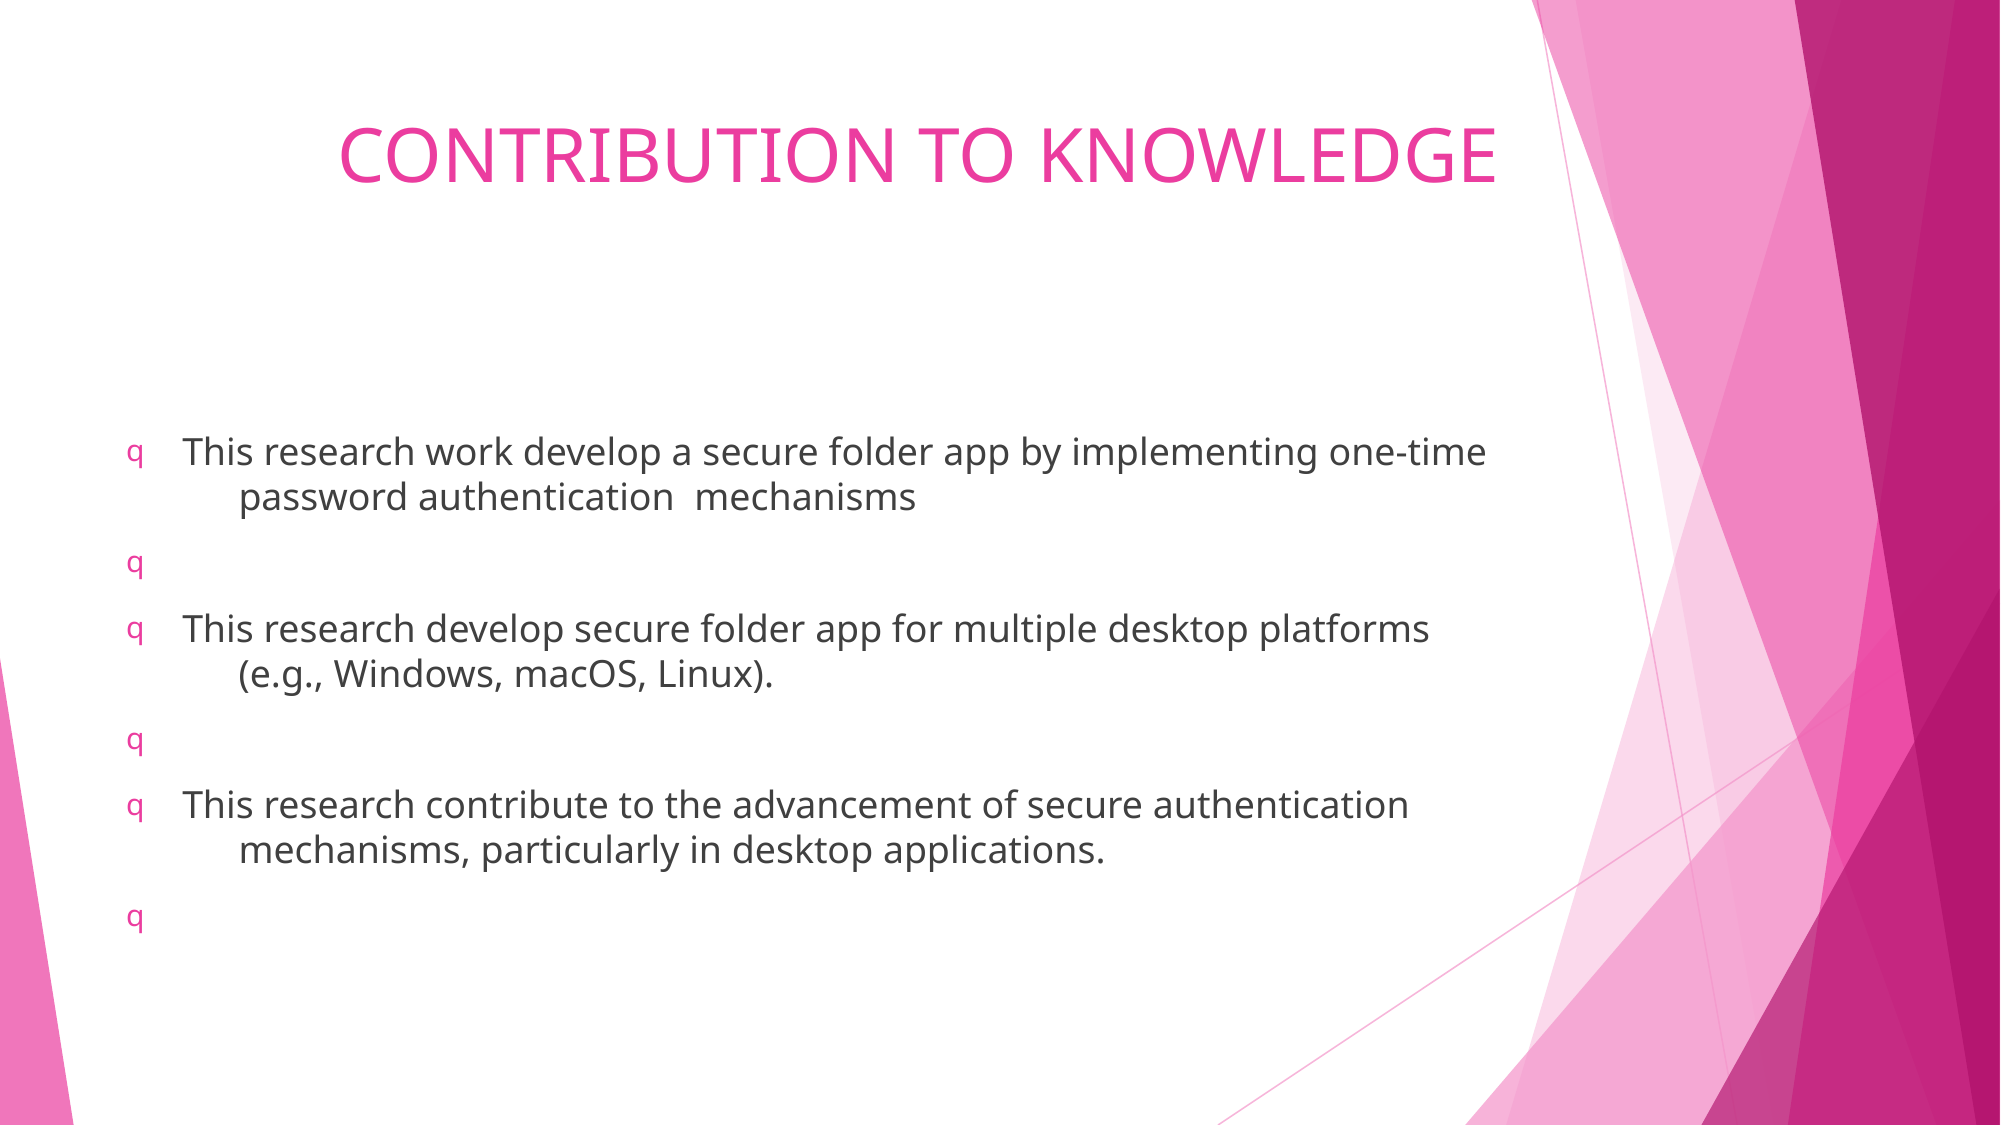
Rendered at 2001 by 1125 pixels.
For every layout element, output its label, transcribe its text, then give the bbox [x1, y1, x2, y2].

title CONTRIBUTION TO KNOWLEDGE [264, 99, 1632, 317]
list This research work develop a secure folder app by implementing one-time password authentication mechanisms This research develop secure folder app for multiple desktop platforms (e.g., Windows, macOS, Linux). This research contribute to the advancement of secure authentication mechanisms, particularly in desktop applications. [111, 354, 1522, 992]
